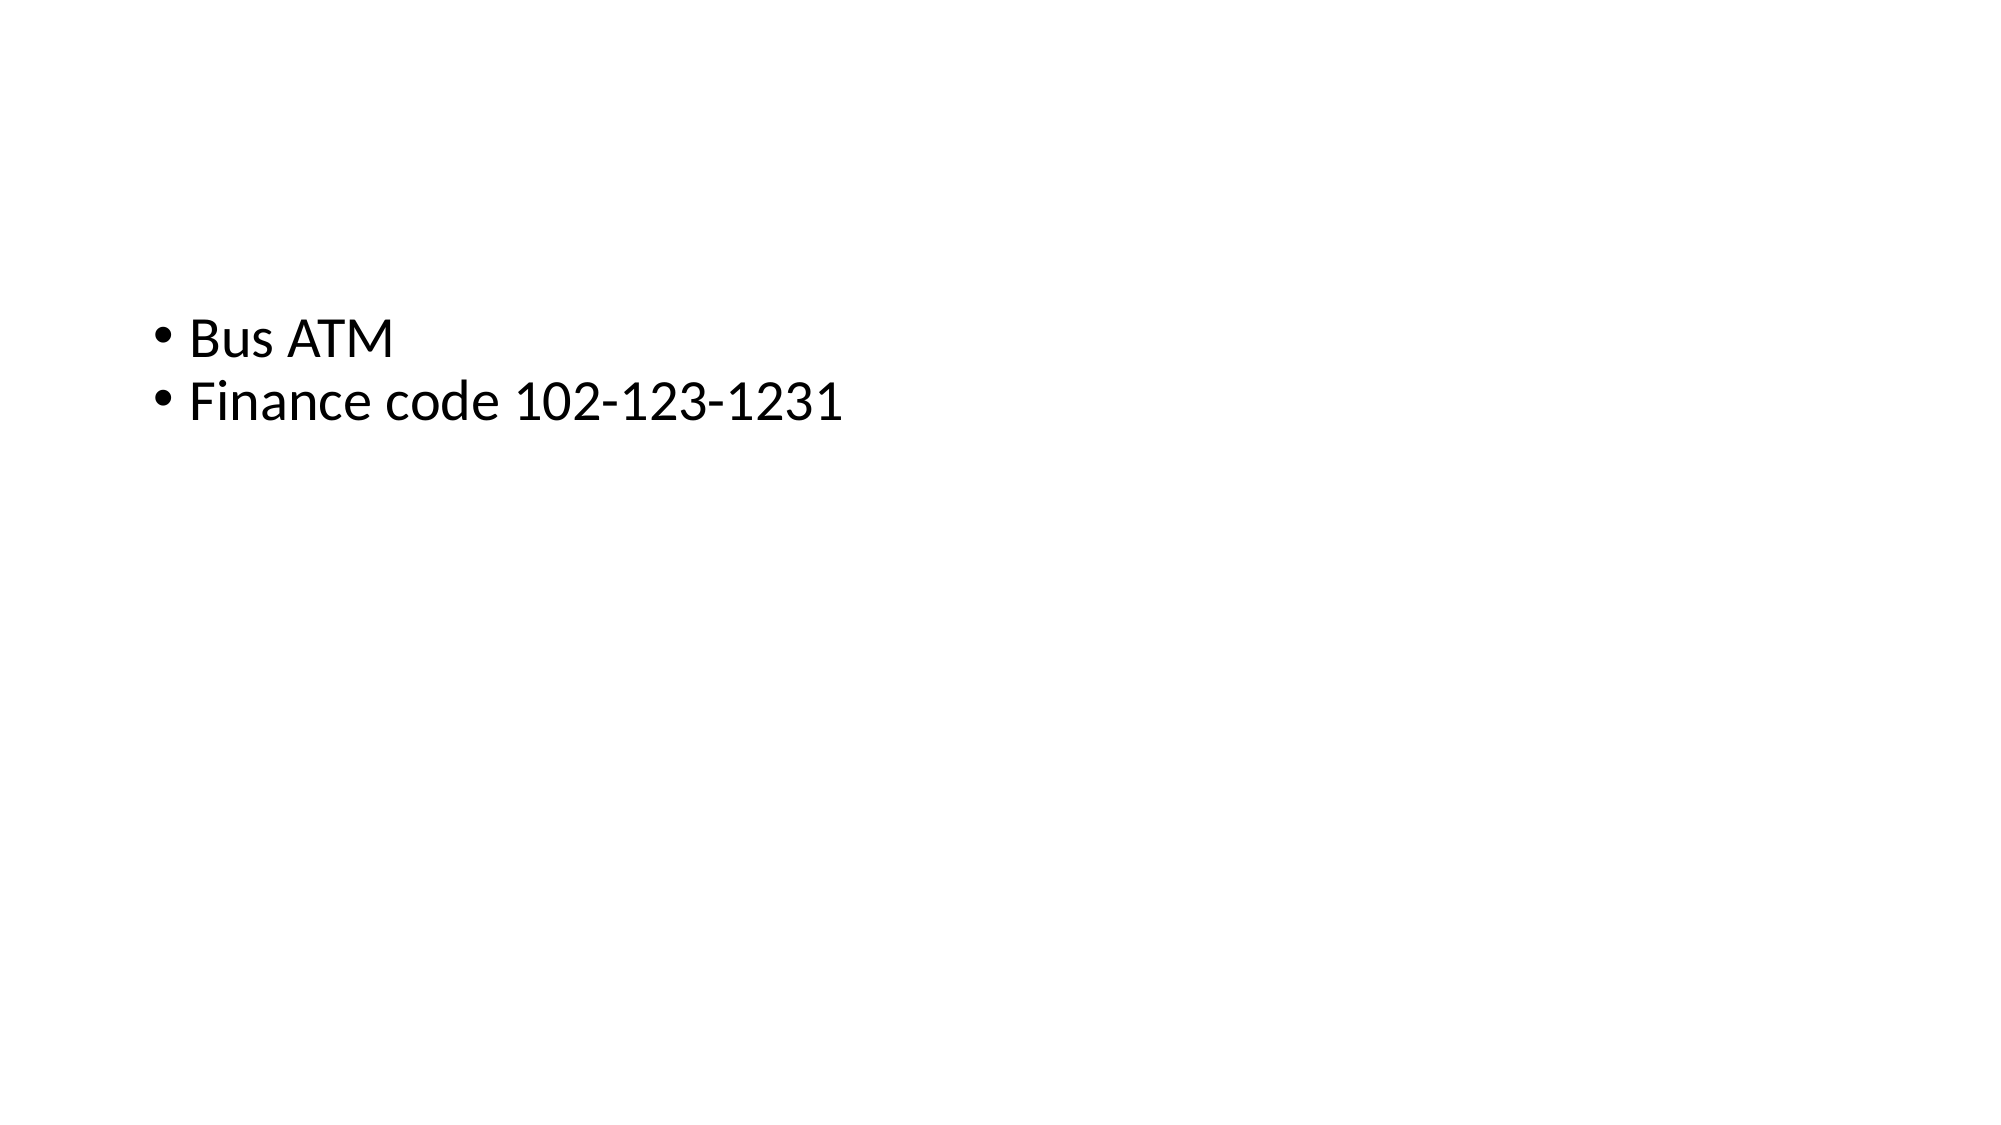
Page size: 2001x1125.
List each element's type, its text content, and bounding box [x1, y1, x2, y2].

text_box Bus ATM Finance code 102-123-1231 [137, 299, 1862, 1013]
